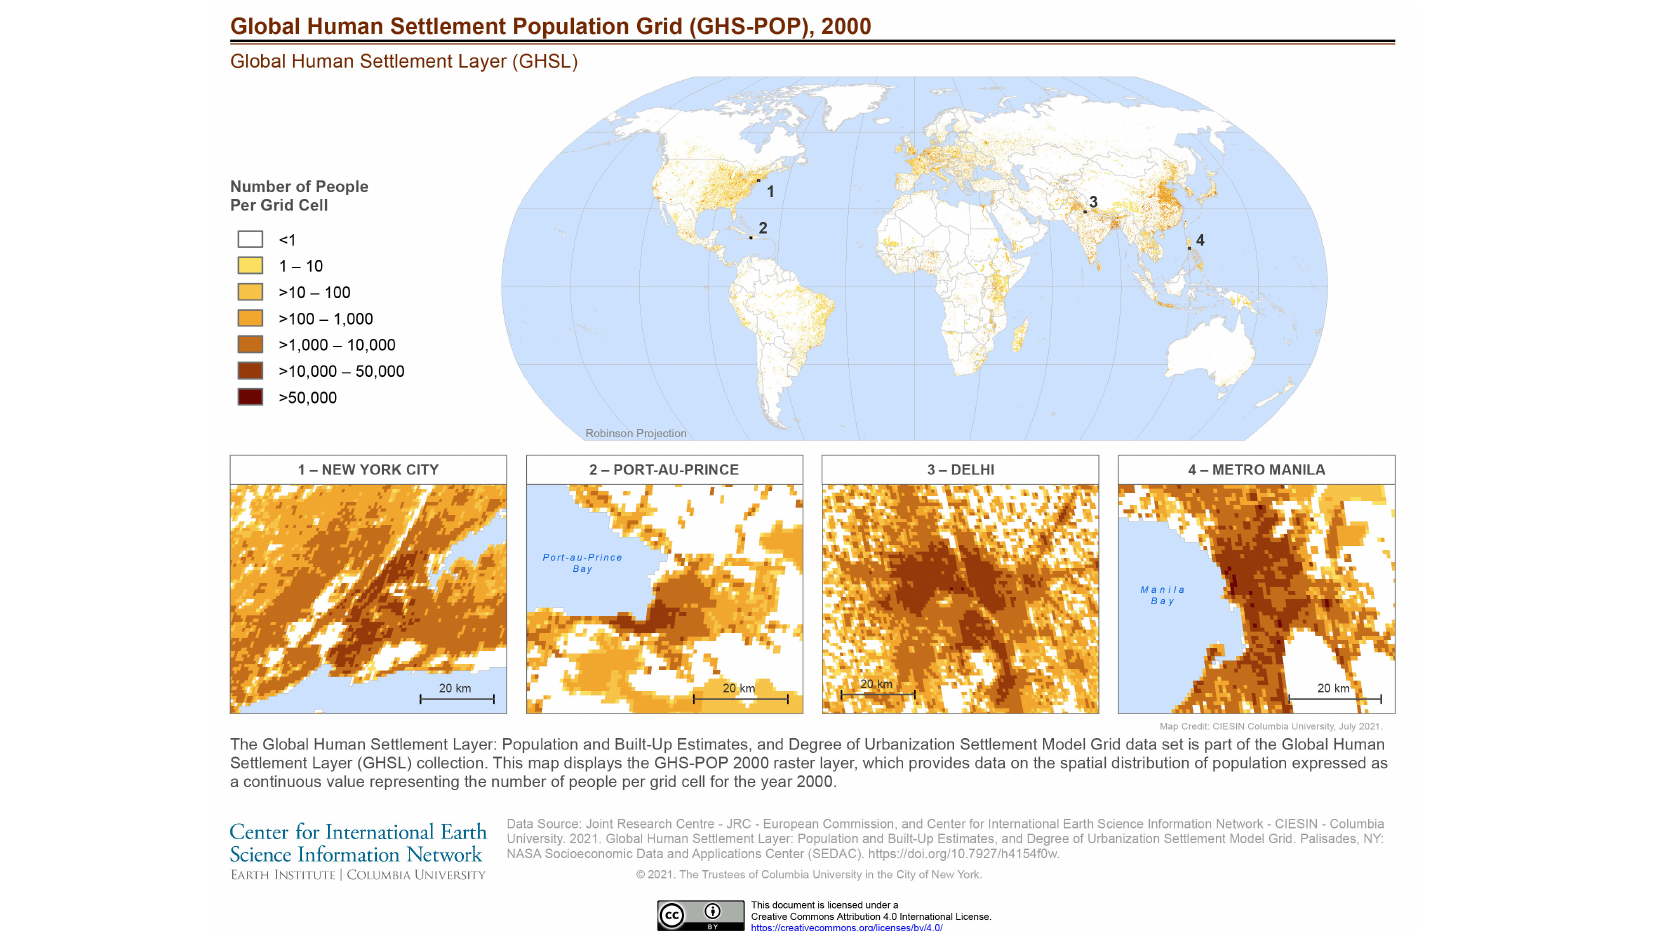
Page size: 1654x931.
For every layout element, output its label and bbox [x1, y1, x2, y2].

picture [207, 5, 1418, 931]
